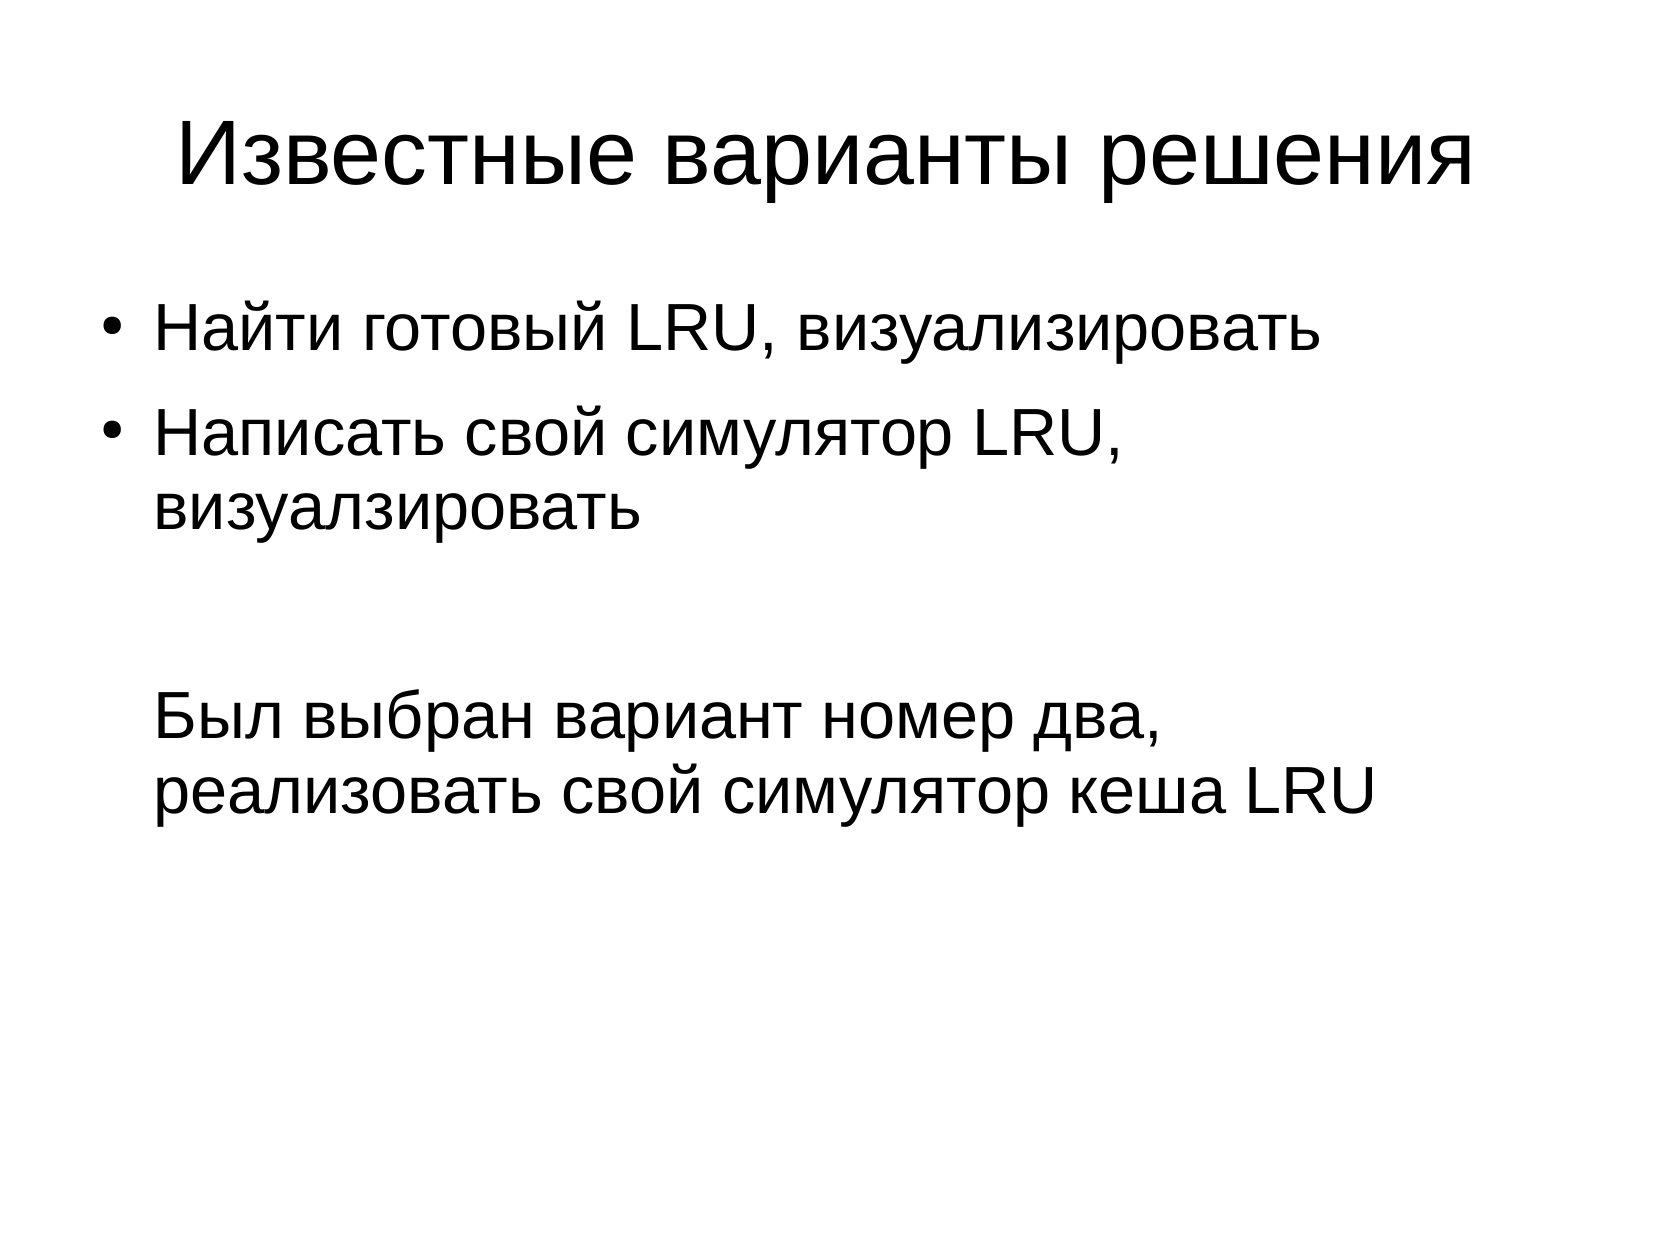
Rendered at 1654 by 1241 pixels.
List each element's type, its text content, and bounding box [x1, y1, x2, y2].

title Известные варианты решения [82, 49, 1571, 257]
list Найти готовый LRU, визуализировать Написать свой симулятор LRU, визуалзировать Был выбран вариант номер два, реализовать свой симулятор кеша LRU [82, 290, 1538, 1010]
